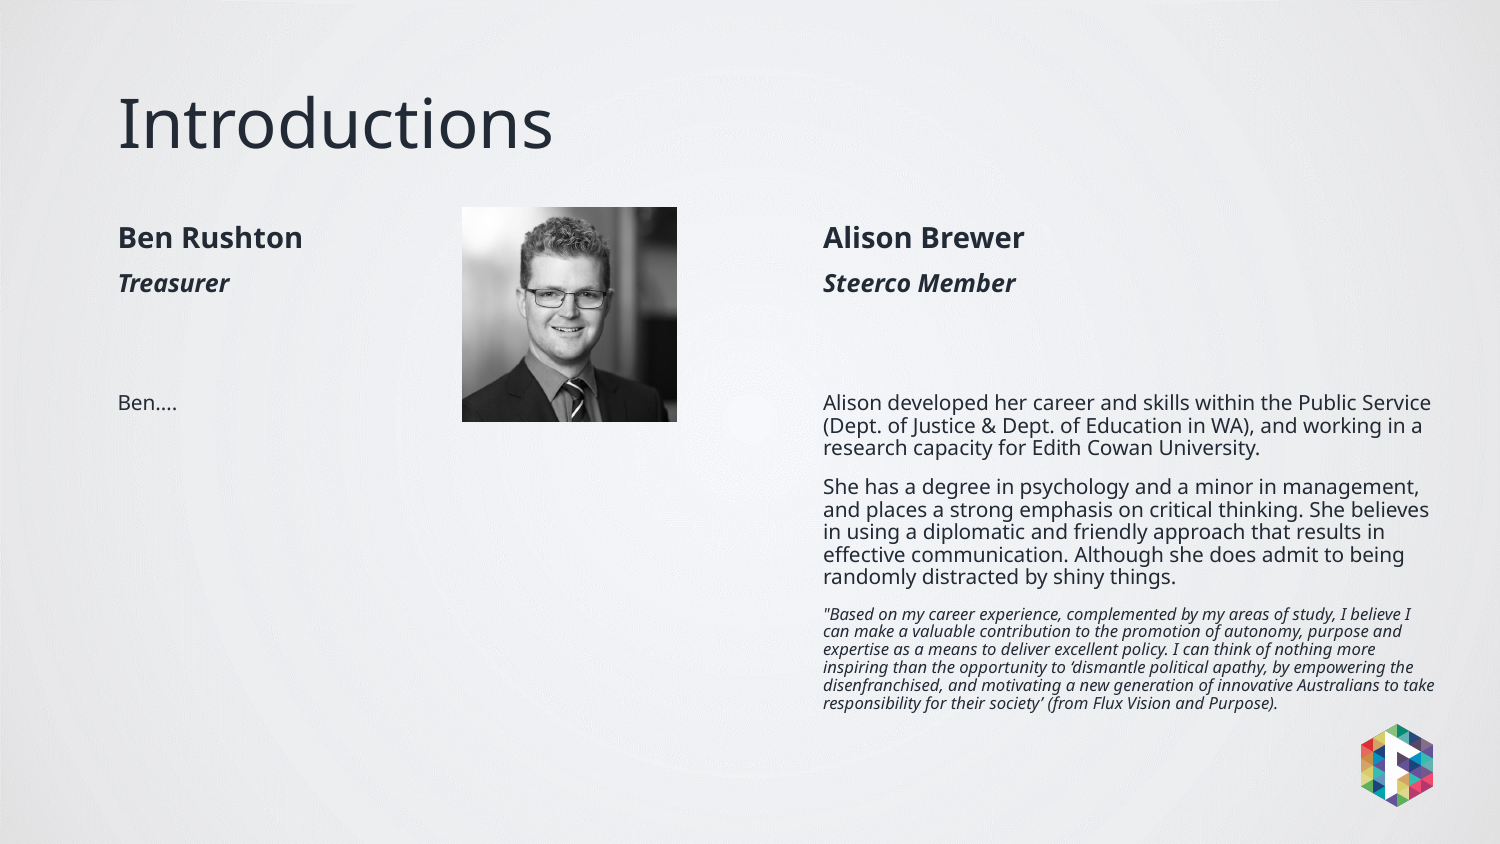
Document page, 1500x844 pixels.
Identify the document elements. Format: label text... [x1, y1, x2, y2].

title Introductions [103, 44, 1397, 208]
list Alison Brewer Steerco Member Alison developed her career and skills within the Public Service (Dept. of Justice & Dept. of Education in WA), and working in a research capacity for Edith Cowan University. She has a degree in psychology and a minor in management, and places a strong emphasis on critical thinking. She believes in using a diplomatic and friendly approach that results in effective communication. Although she does admit to being randomly distracted by shiny things. "Based on my career experience, complemented by my areas of study, I believe I can make a valuable contribution to the promotion of autonomy, purpose and expertise as a means to deliver excellent policy. I can think of nothing more inspiring than the opportunity to ‘dismantle political apathy, by empowering the disenfranchised, and motivating a new generation of innovative Australians to take responsibility for their society’ (from Flux Vision and Purpose). [808, 207, 1456, 742]
picture [0, 0, 1500, 844]
text_box Ben Rushton Treasurer Ben…. [102, 207, 750, 742]
